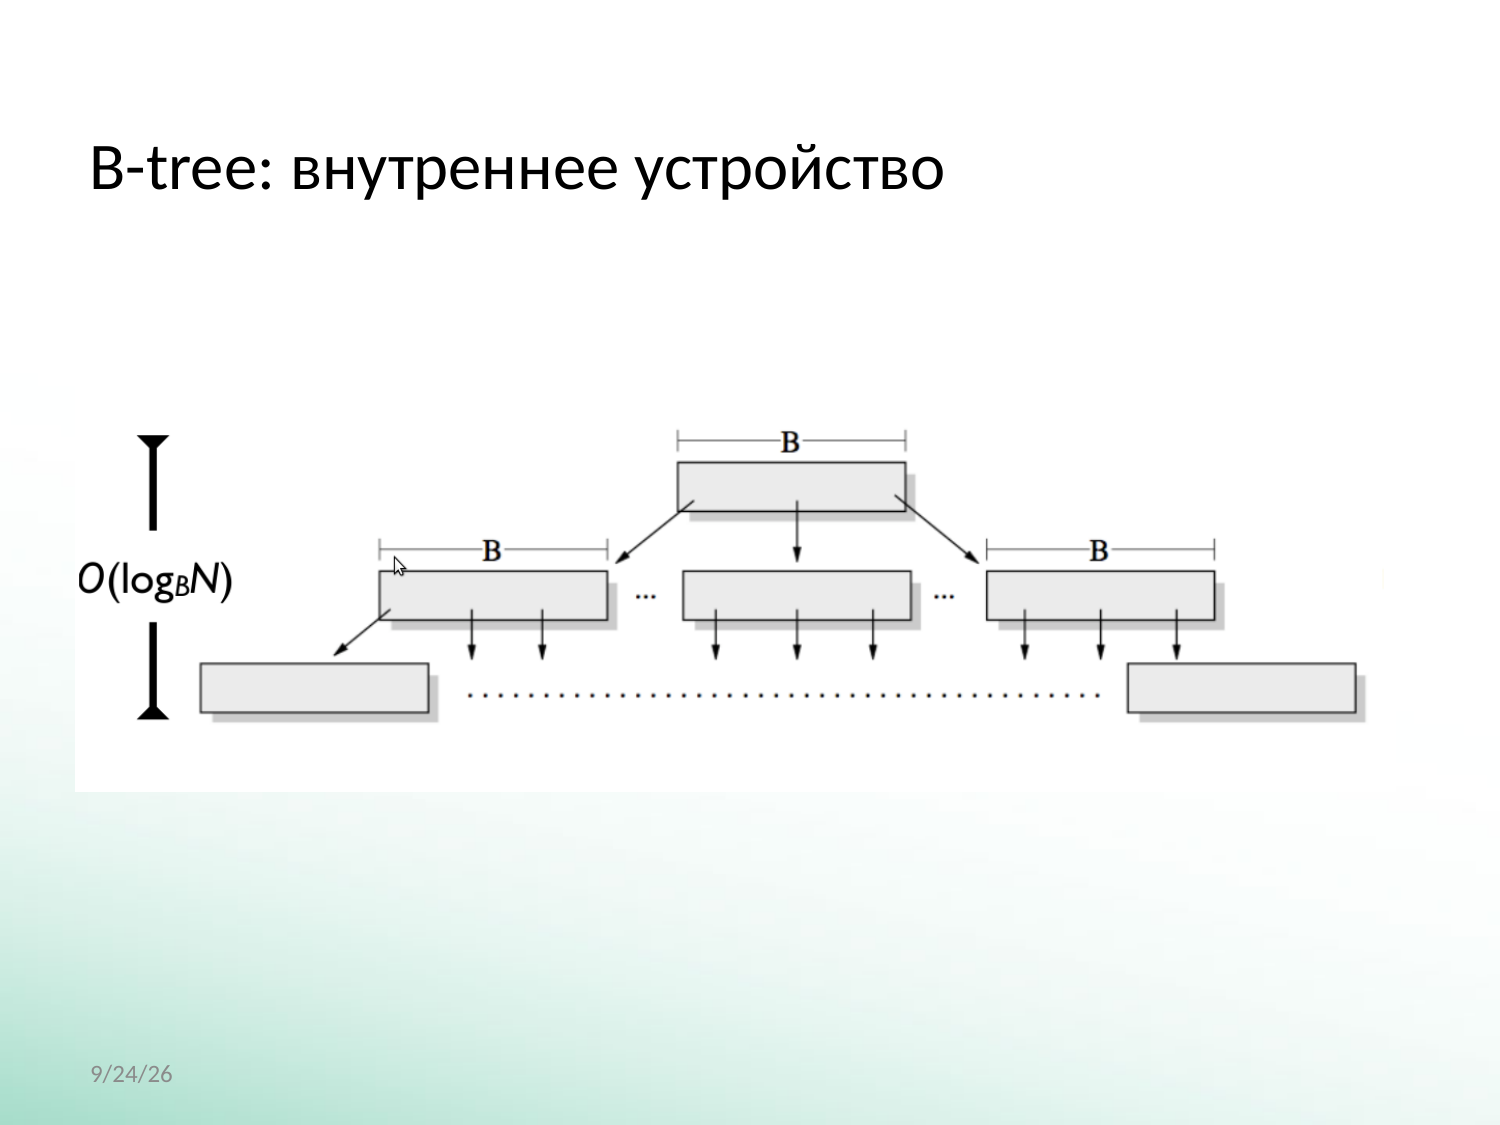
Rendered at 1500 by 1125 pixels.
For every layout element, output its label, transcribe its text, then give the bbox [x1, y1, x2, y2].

picture [0, 0, 1500, 1125]
title B-tree: внутреннее устройство [89, 102, 1440, 244]
